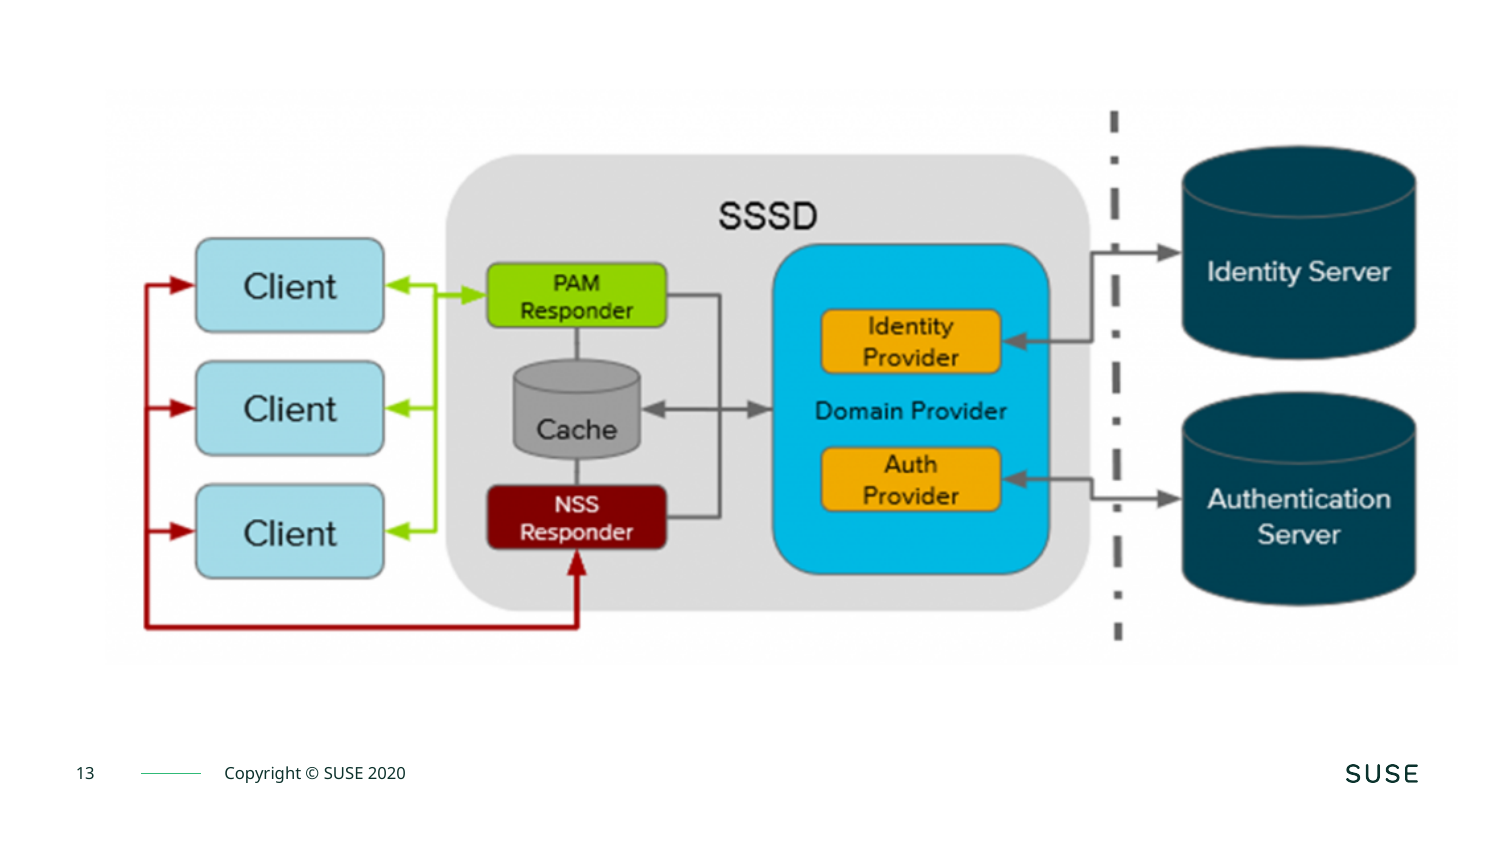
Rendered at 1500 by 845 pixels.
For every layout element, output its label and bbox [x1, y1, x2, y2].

picture [1346, 764, 1418, 783]
picture [105, 89, 1458, 665]
